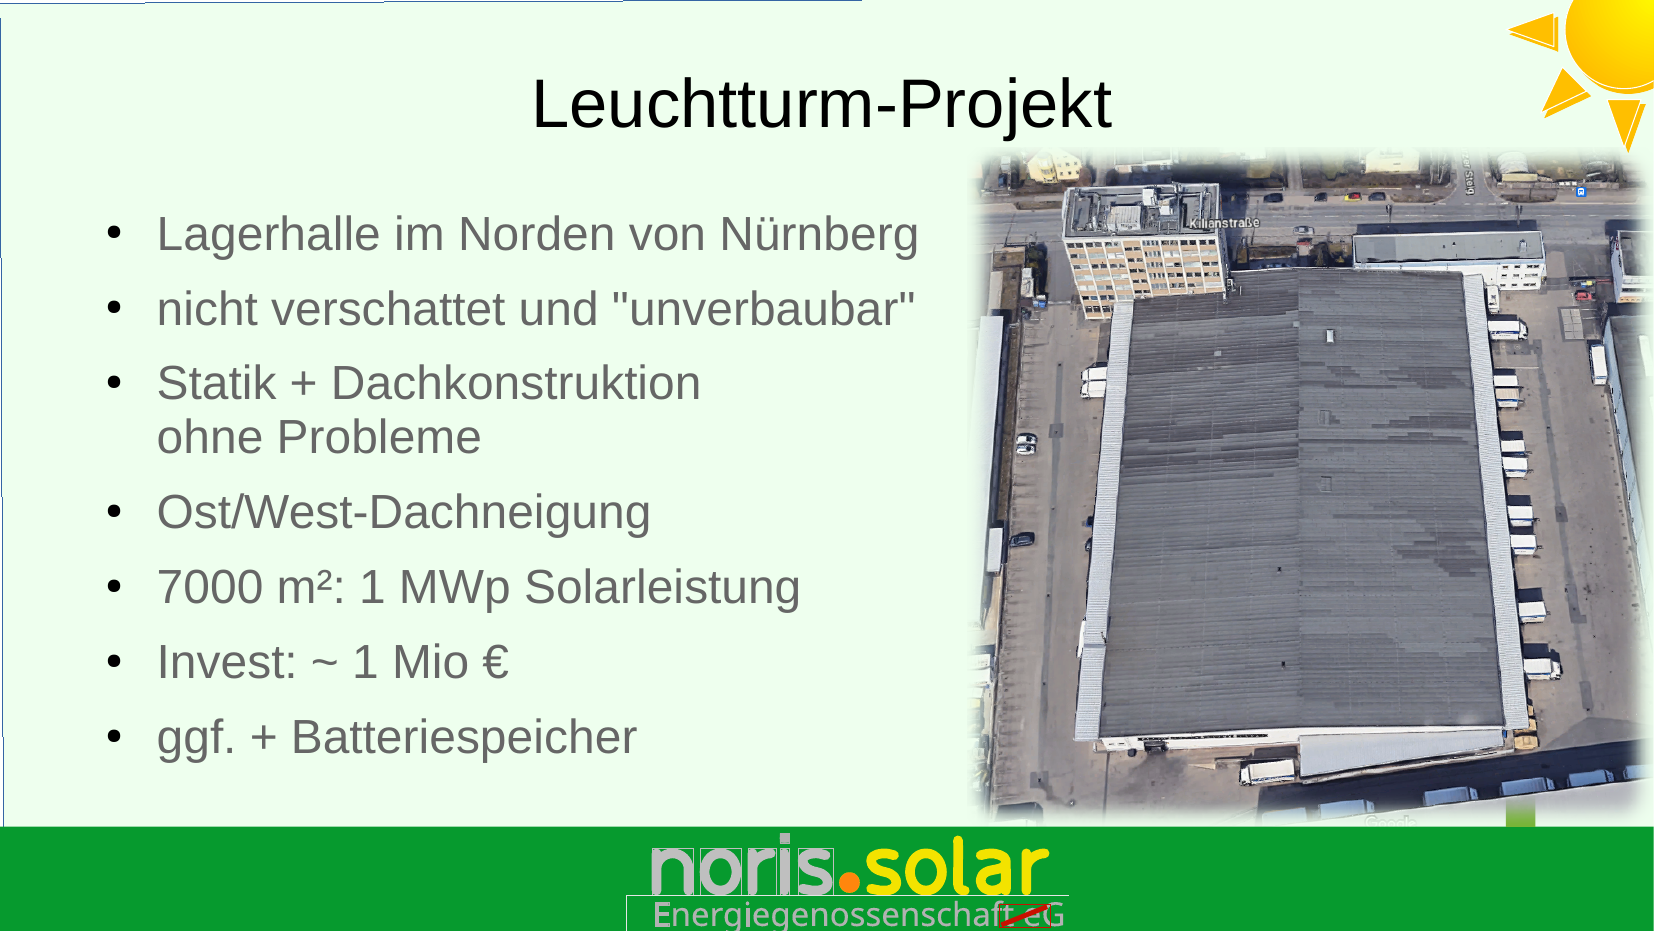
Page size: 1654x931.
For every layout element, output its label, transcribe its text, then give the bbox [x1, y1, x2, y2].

picture [967, 147, 1654, 827]
list Lagerhalle im Norden von Nürnberg nicht verschattet und "unverbaubar" Statik + Dachkonstruktion ohne Probleme Ost/West-Dachneigung 7000 m²: 1 MWp Solarleistung Invest: ~ 1 Mio € ggf. + Batteriespeicher [88, 206, 967, 768]
title Leuchtturm-Projekt [88, 29, 1565, 178]
